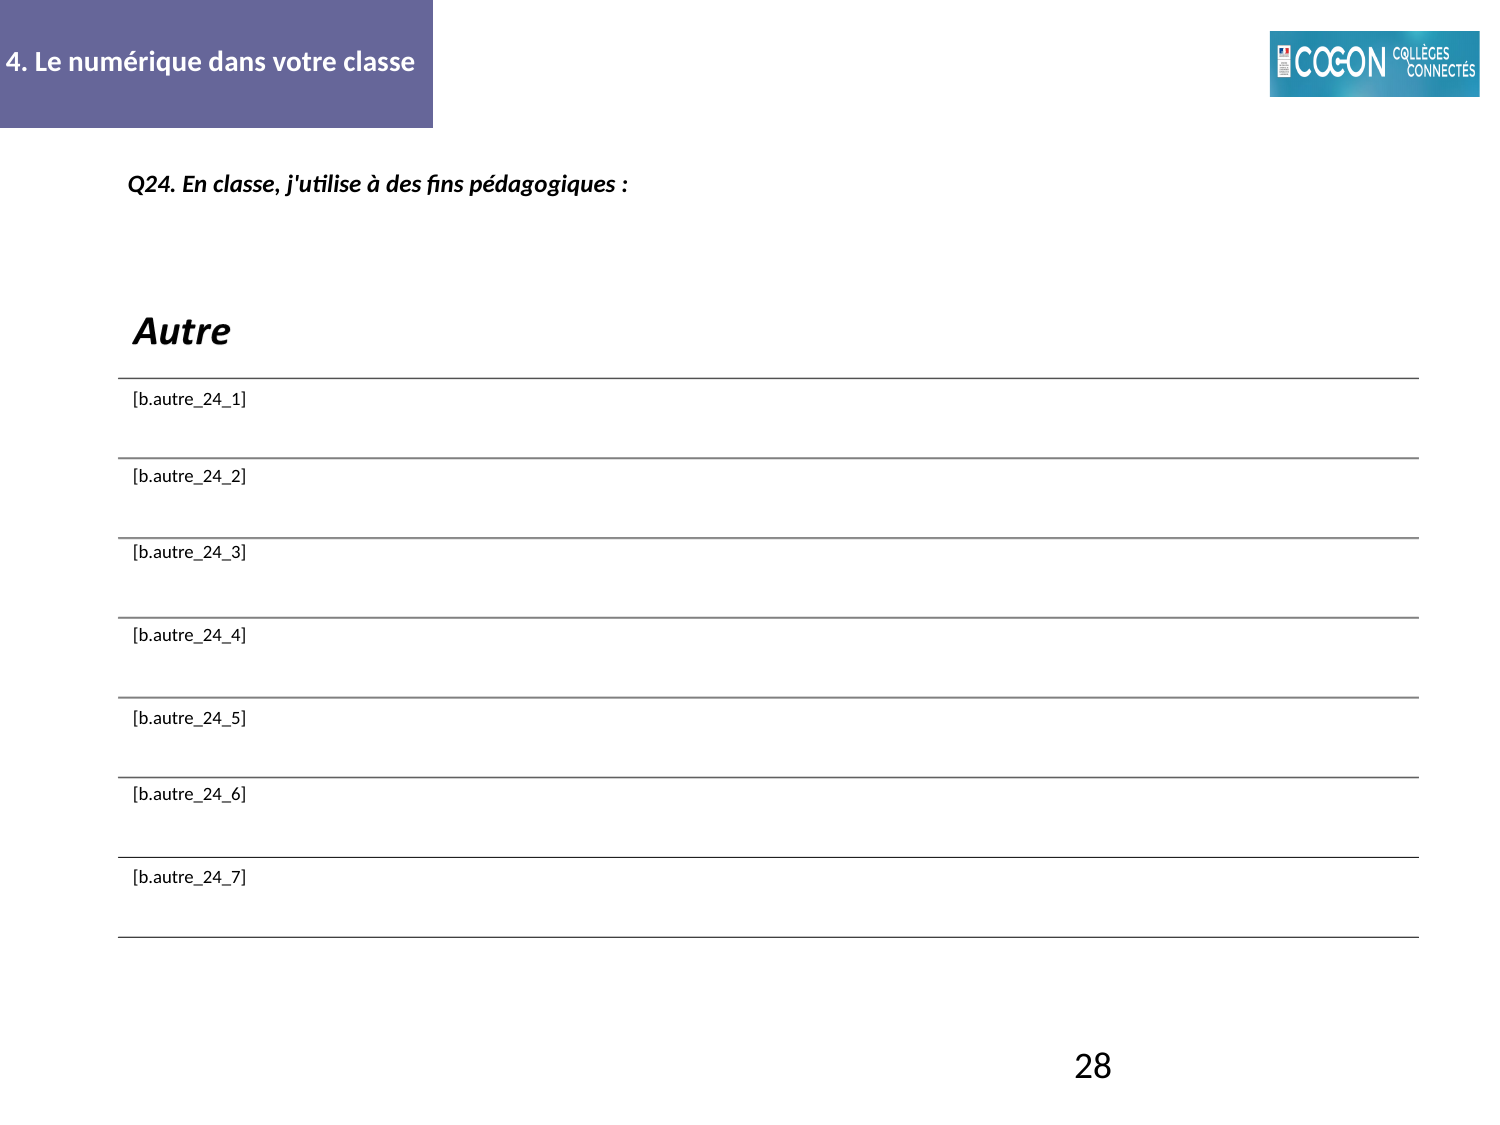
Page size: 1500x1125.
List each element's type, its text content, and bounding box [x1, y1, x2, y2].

text_box [b.autre_24_6] [118, 779, 1419, 857]
text_box [b.autre_24_4] [118, 620, 1419, 697]
text_box [b.autre_24_3] [118, 537, 1419, 615]
text_box [b.autre_24_5] [118, 702, 1419, 779]
text_box [b.autre_24_2] [118, 460, 1419, 537]
text_box 4. Le numérique dans votre classe [0, 0, 433, 128]
text_box <numéro> [1059, 1042, 1397, 1103]
text_box Q24. En classe, j'utilise à des fins pédagogiques : [112, 166, 1407, 209]
picture [108, 292, 1419, 938]
text_box [b.autre_24_1] [118, 383, 1419, 460]
text_box [b.autre_24_7] [118, 862, 1419, 939]
picture [1269, 31, 1480, 97]
